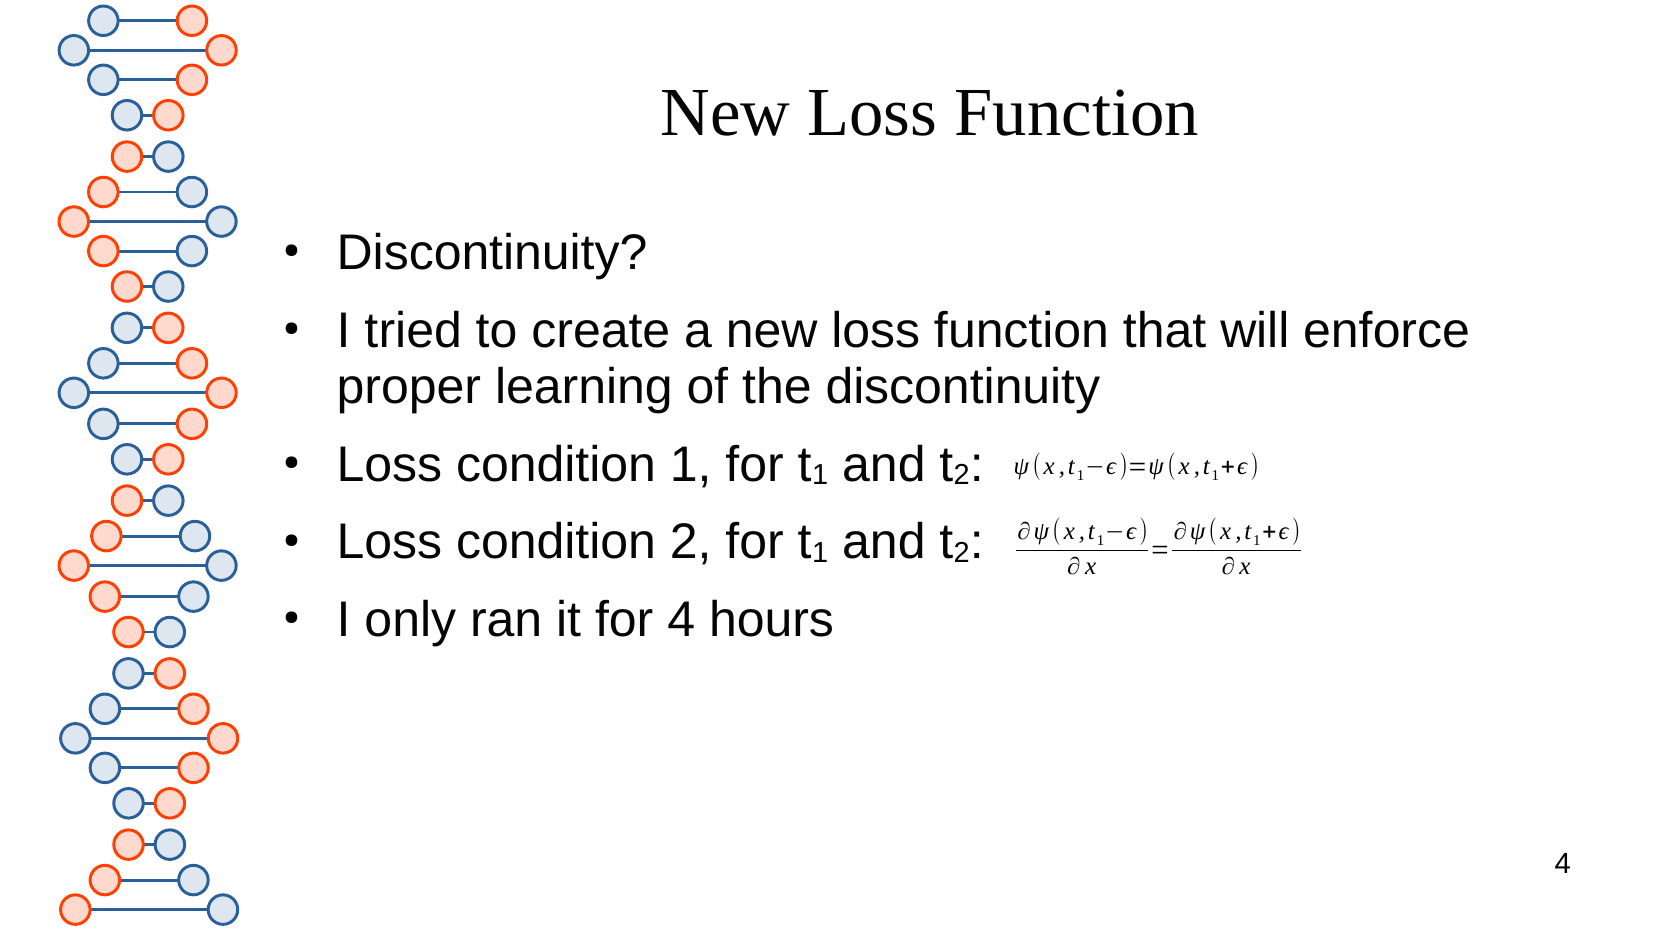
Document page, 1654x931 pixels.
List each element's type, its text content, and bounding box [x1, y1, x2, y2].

list Discontinuity? I tried to create a new loss function that will enforce proper learning of the discontinuity Loss condition 1, for t1 and t2: Loss condition 2, for t1 and t2: I only ran it for 4 hours [265, 224, 1595, 764]
title New Loss Function [265, 35, 1595, 189]
chart [1014, 516, 1303, 580]
chart [1013, 451, 1259, 484]
